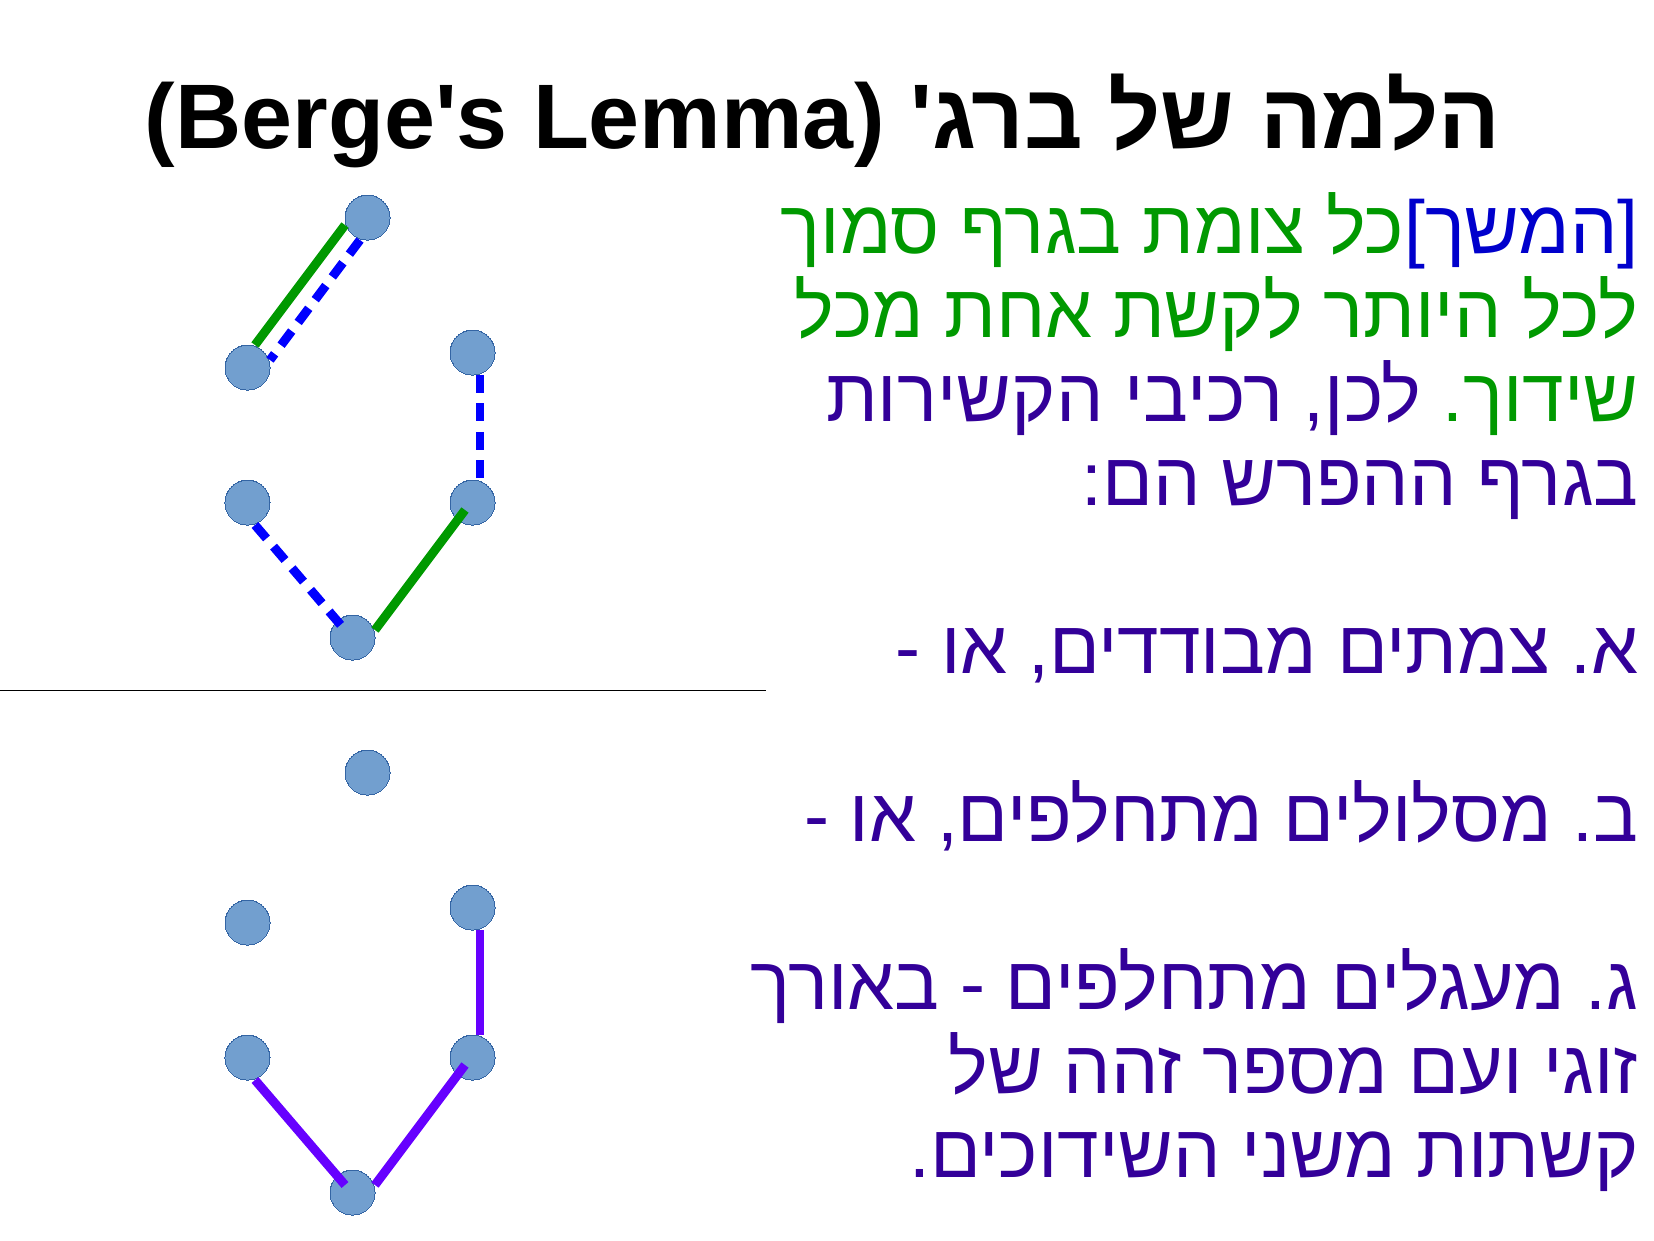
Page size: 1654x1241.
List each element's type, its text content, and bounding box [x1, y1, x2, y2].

text_box [המשך]כל צומת בגרף סמוך לכל היותר לקשת אחת מכל שידוך. לכן, רכיבי הקשירות בגרף ההפרש הם: א. צמתים מבודדים, או - ב. מסלולים מתחלפים, או - ג. מעגלים מתחלפים - באורך זוגי ועם מספר זהה של קשתות משני השידוכים. [705, 177, 1654, 1241]
text_box [345, 195, 391, 241]
text_box [224, 480, 271, 526]
text_box [330, 615, 376, 661]
text_box [450, 885, 496, 931]
text_box [345, 750, 391, 796]
text_box [450, 330, 496, 376]
title הלמה של ברג' (Berge's Lemma) [11, 0, 1636, 241]
text_box [224, 1035, 271, 1081]
text_box [450, 1035, 496, 1081]
text_box [450, 480, 496, 526]
text_box [225, 345, 271, 391]
text_box [330, 1170, 376, 1216]
text_box [225, 900, 271, 946]
